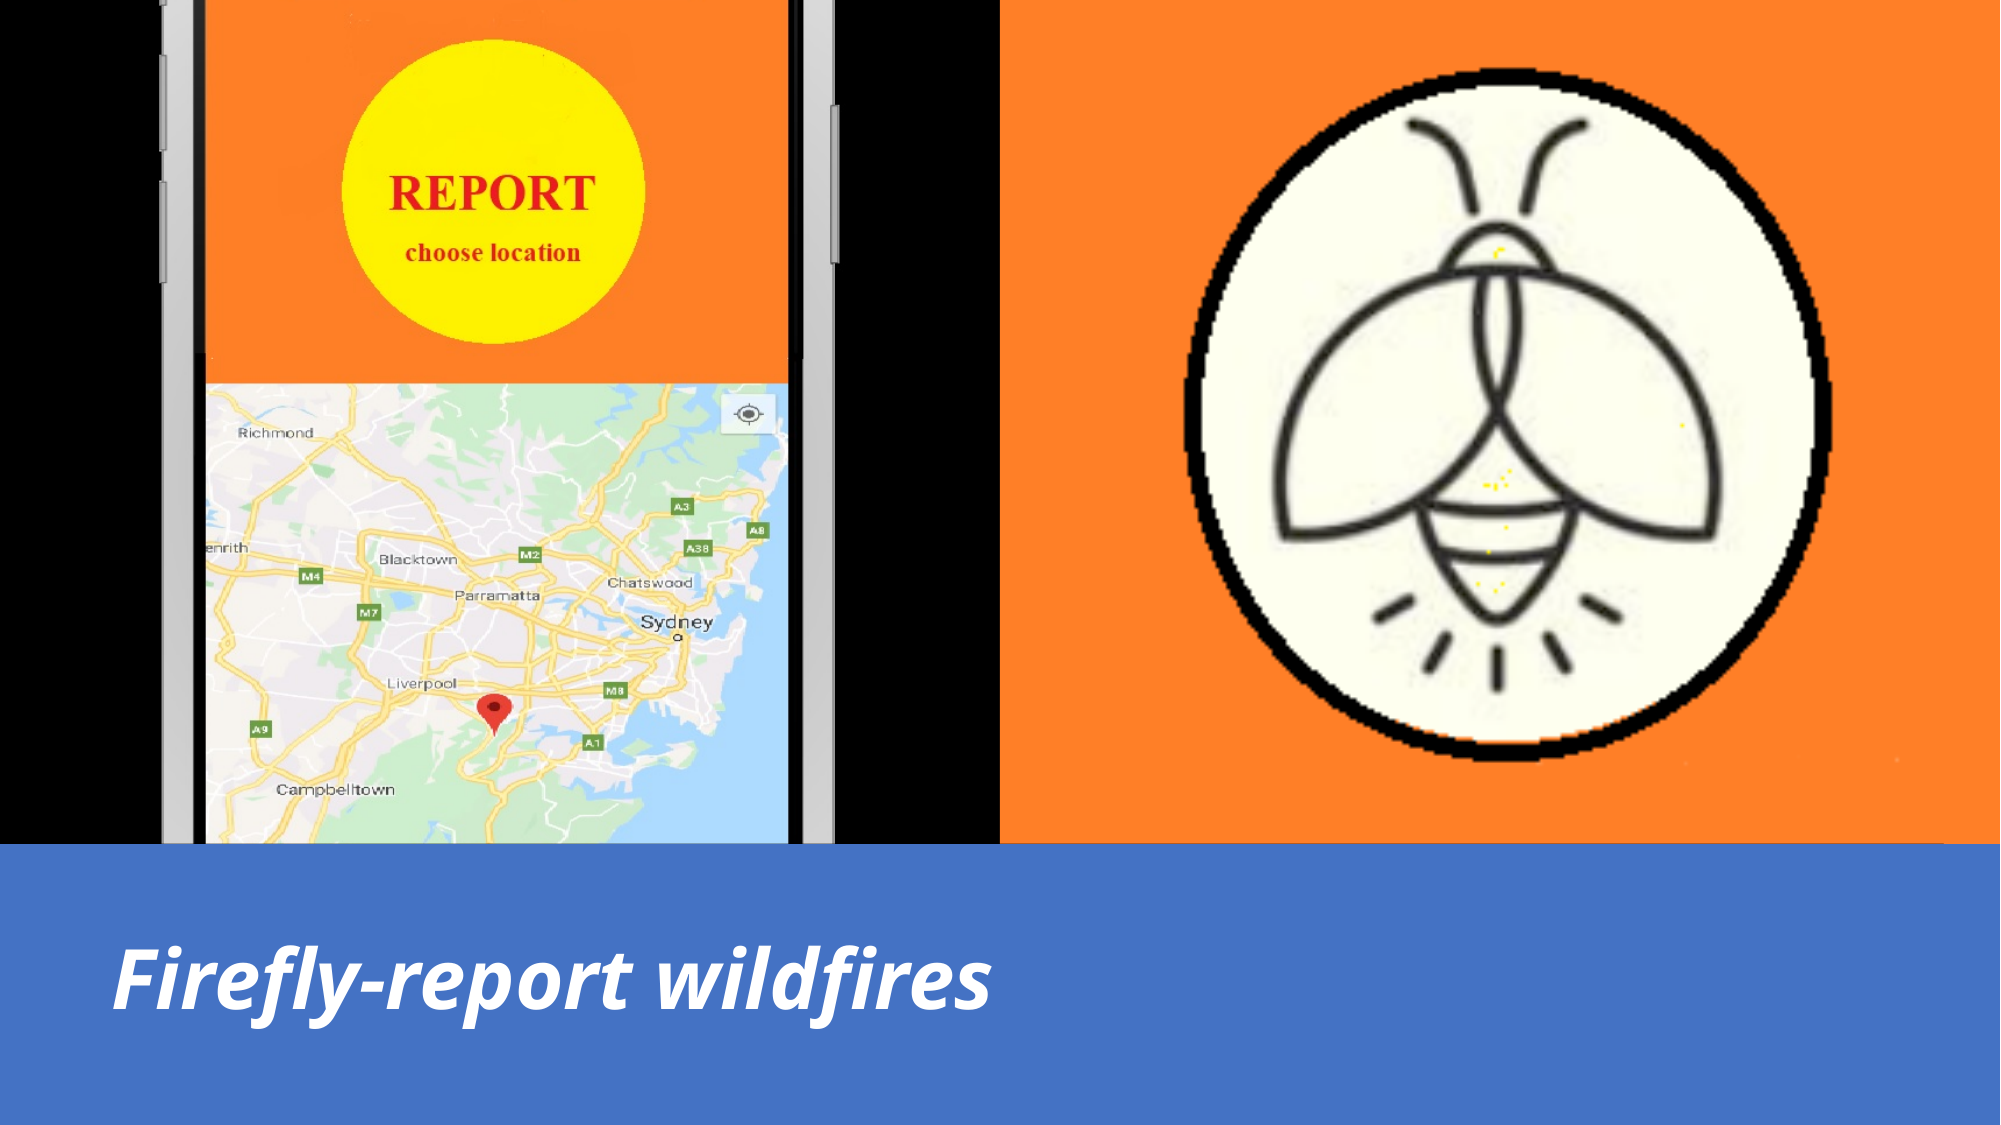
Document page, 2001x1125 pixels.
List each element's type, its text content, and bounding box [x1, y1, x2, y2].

picture [0, 0, 2000, 844]
title Firefly-report wildfires [96, 886, 1248, 1079]
text_box [0, 844, 2000, 1125]
